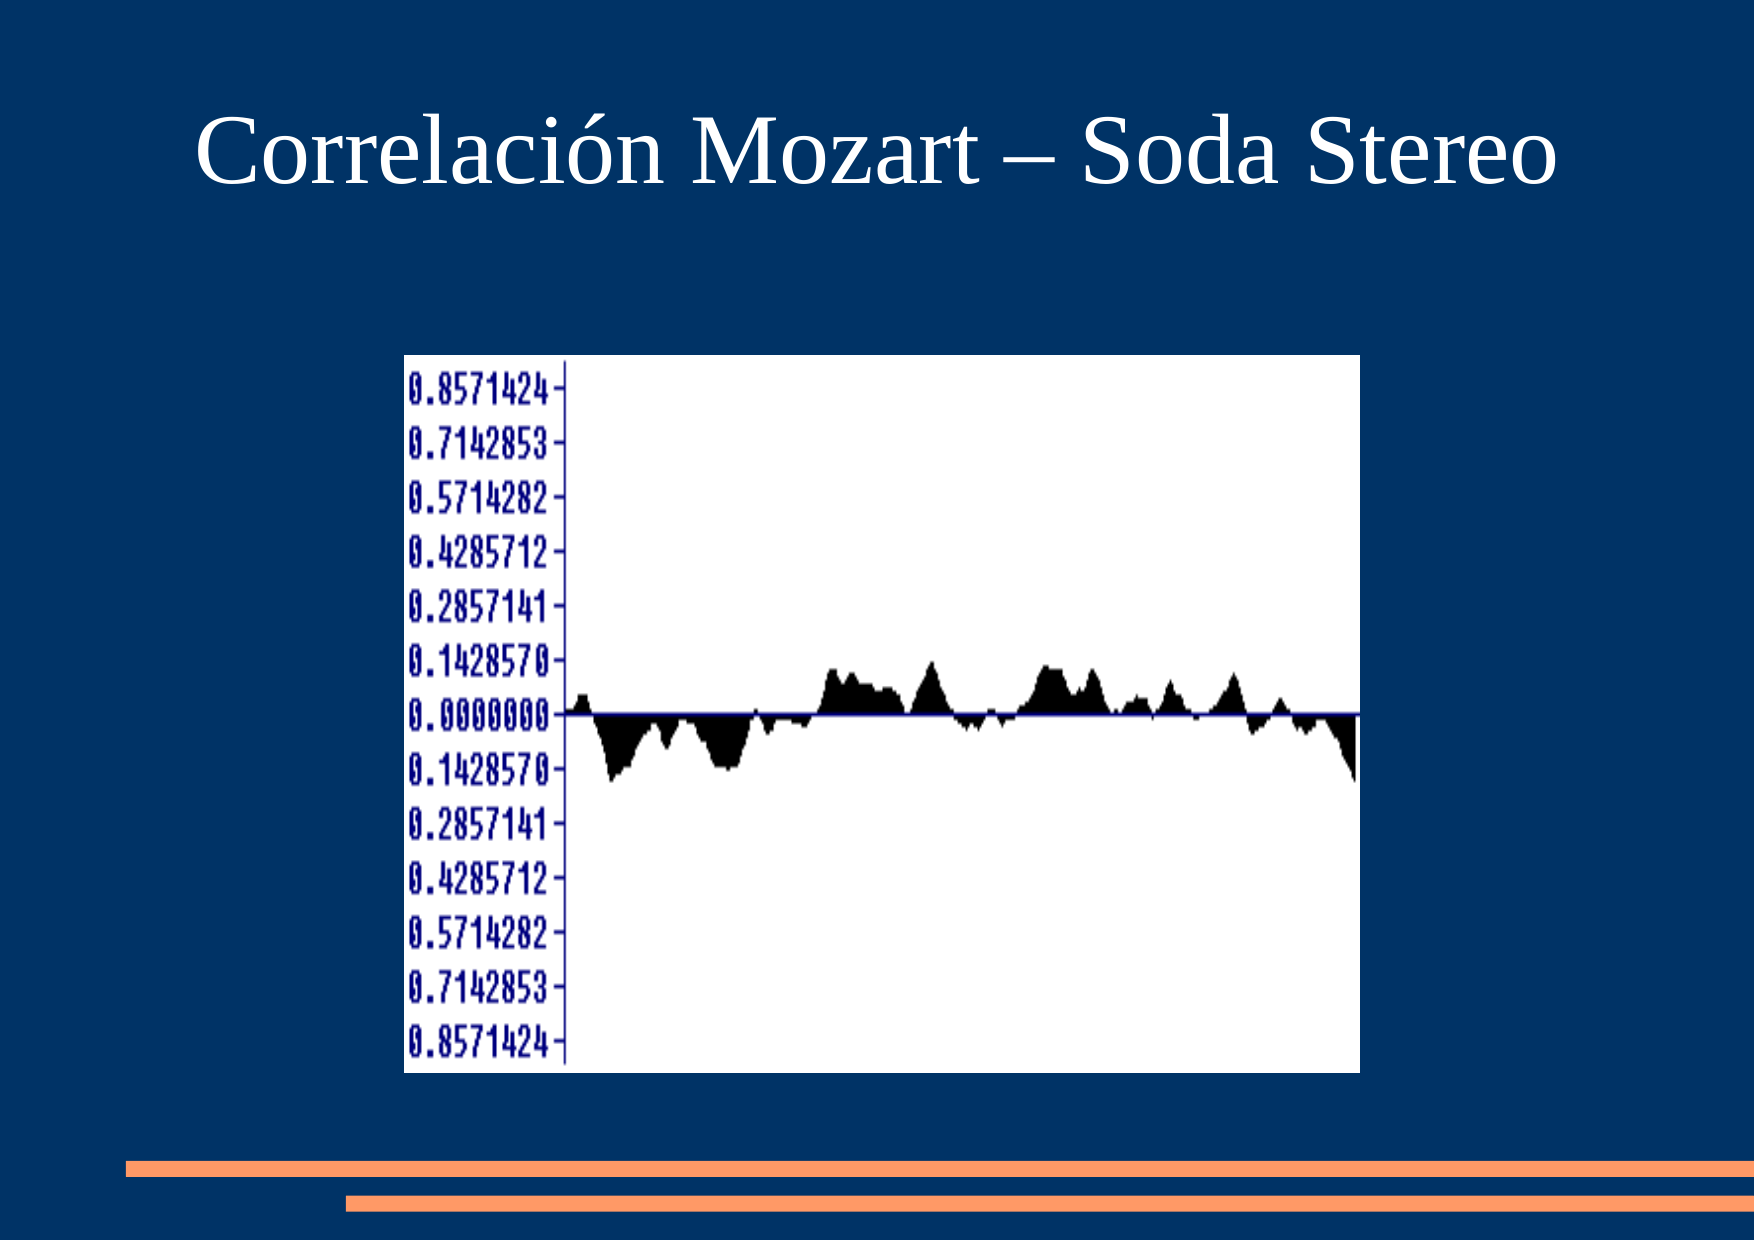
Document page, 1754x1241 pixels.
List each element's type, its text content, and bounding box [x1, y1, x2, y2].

picture [404, 355, 1360, 1073]
title Correlación Mozart – Soda Stereo [128, 46, 1627, 254]
chart [128, 322, 1656, 1133]
